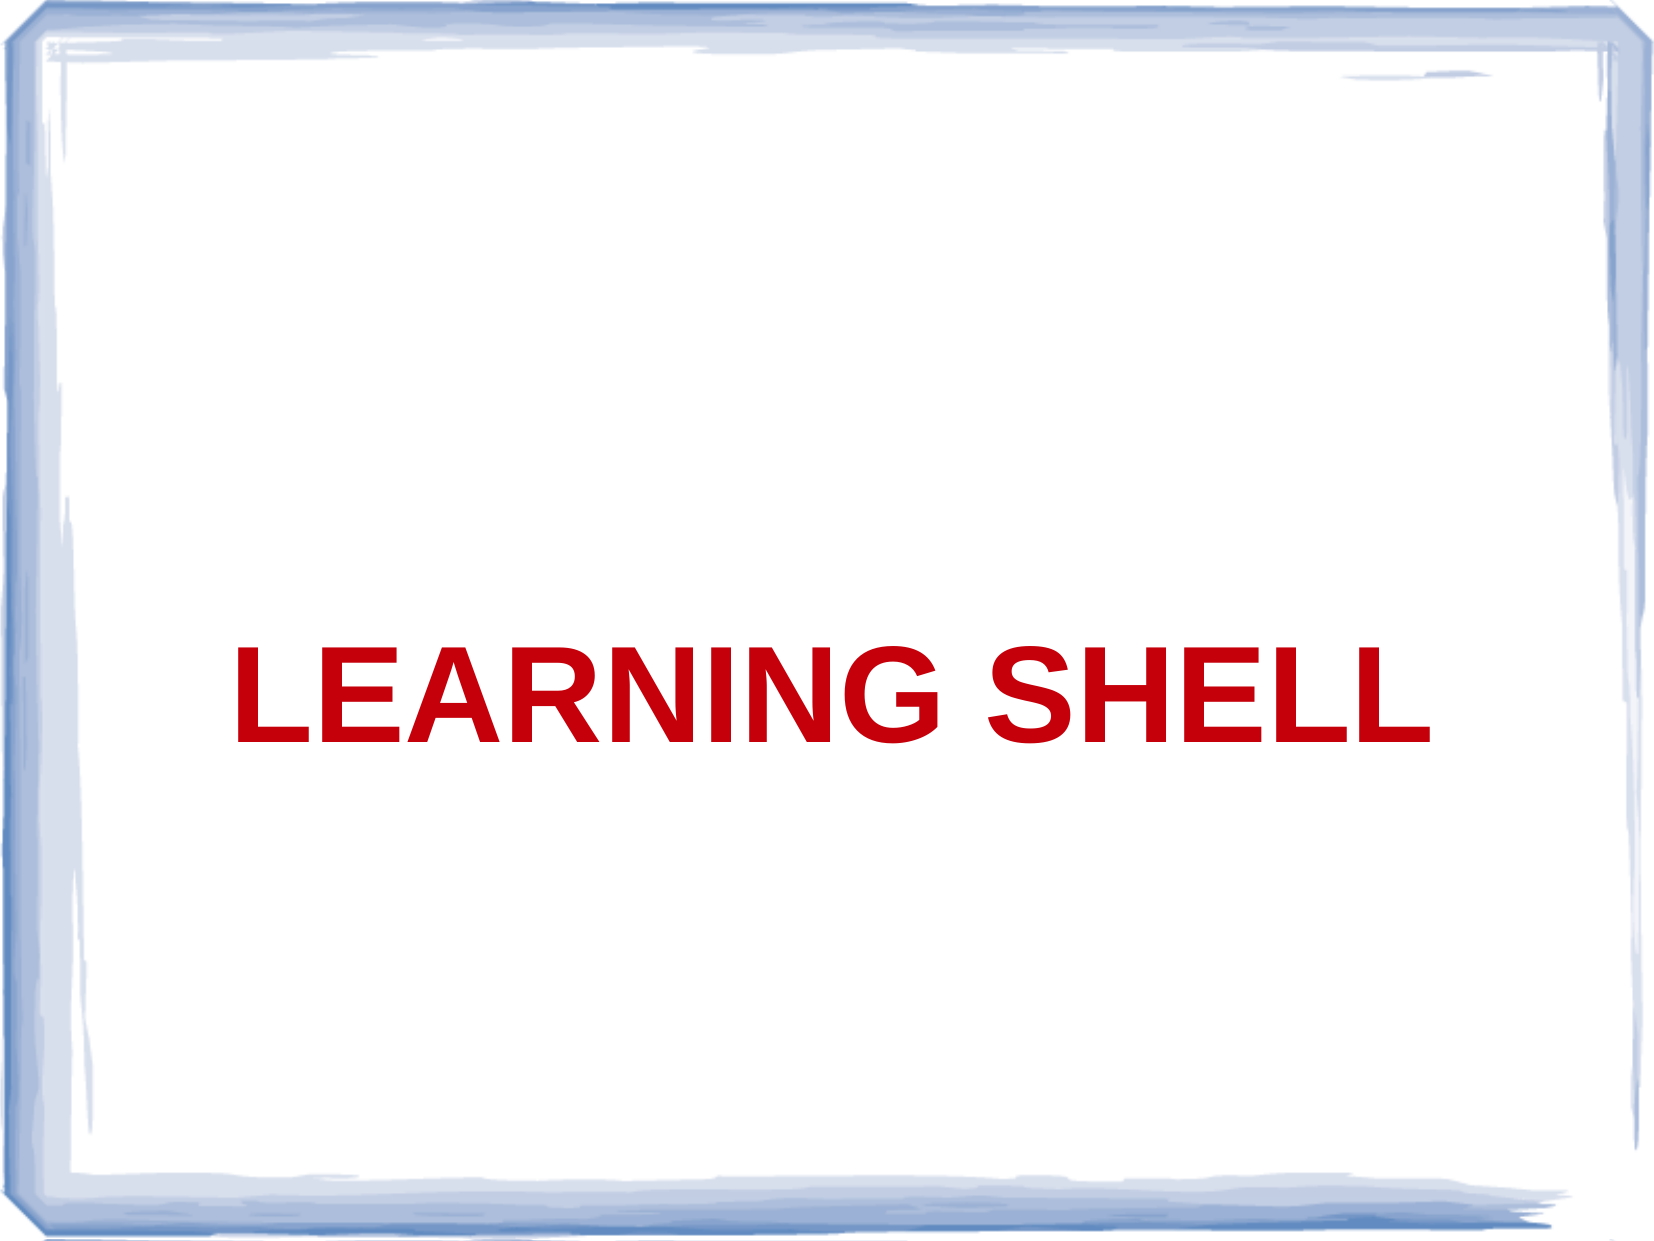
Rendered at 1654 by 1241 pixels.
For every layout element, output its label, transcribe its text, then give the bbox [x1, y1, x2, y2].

picture [0, 0, 1654, 1241]
subtitle LEARNING SHELL [88, 147, 1577, 1103]
